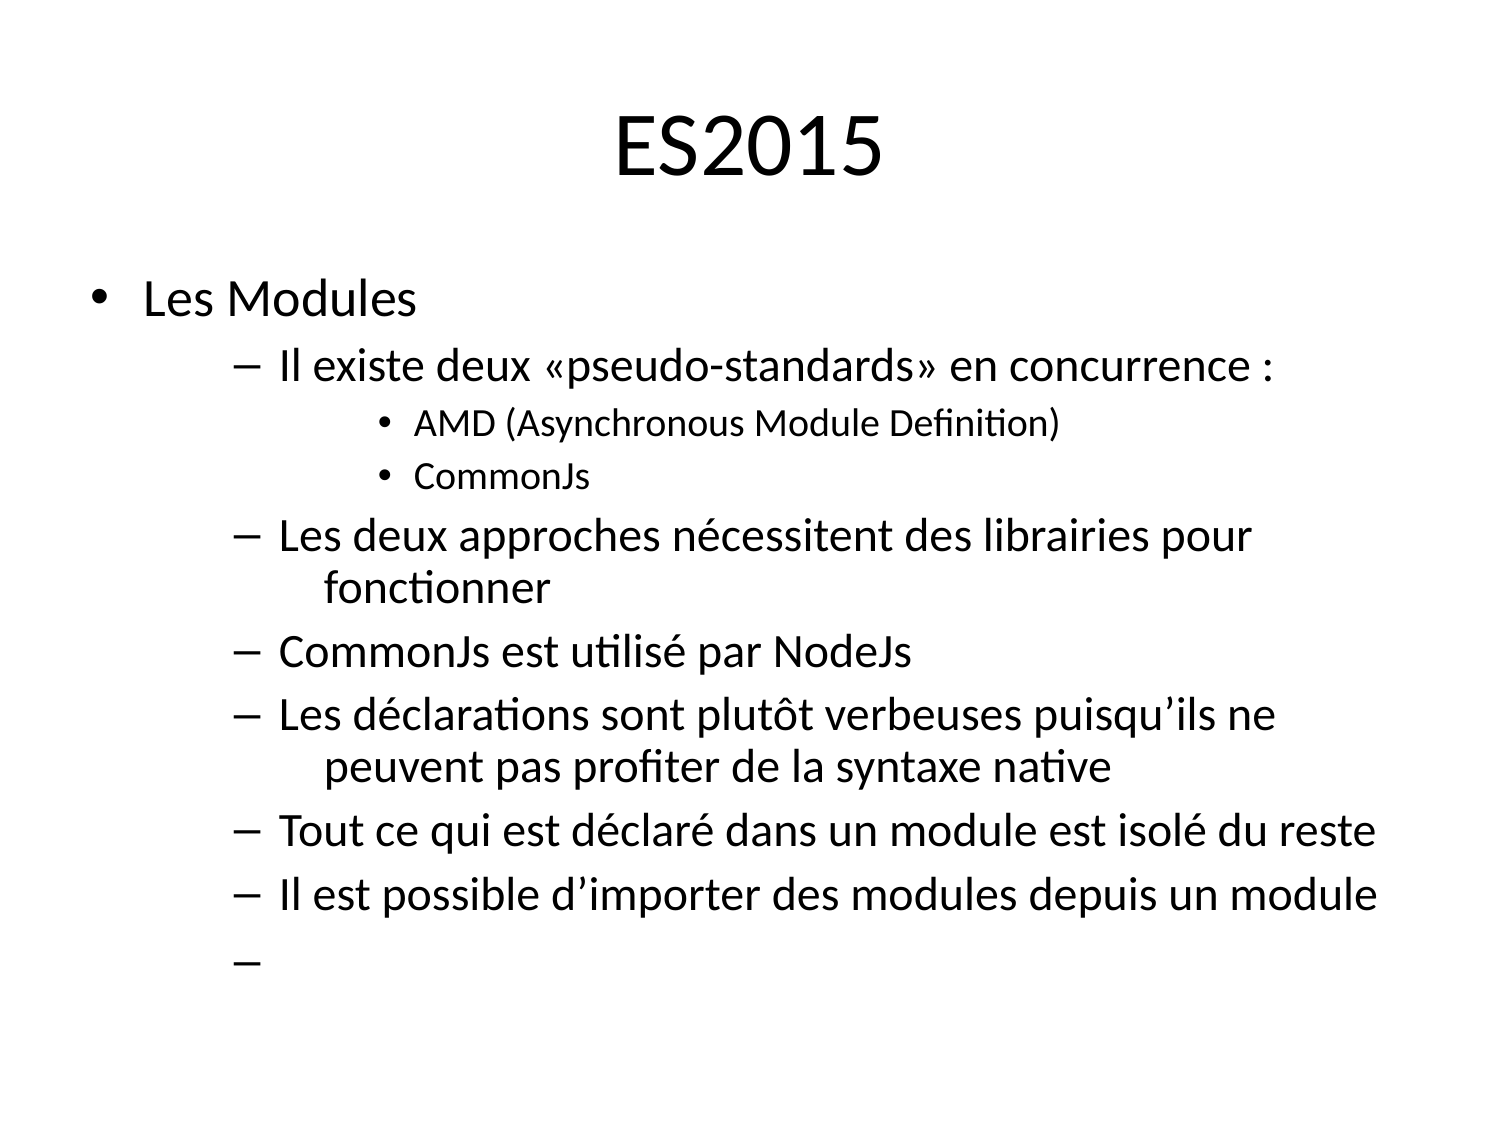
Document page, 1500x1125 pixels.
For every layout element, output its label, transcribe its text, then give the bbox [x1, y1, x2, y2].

title ES2015 [75, 45, 1426, 233]
list Les Modules Il existe deux «pseudo-standards» en concurrence : AMD (Asynchronous Module Definition) CommonJs Les deux approches nécessitent des librairies pour fonctionner CommonJs est utilisé par NodeJs Les déclarations sont plutôt verbeuses puisqu’ils ne peuvent pas profiter de la syntaxe native Tout ce qui est déclaré dans un module est isolé du reste Il est possible d’importer des modules depuis un module [75, 262, 1426, 1005]
